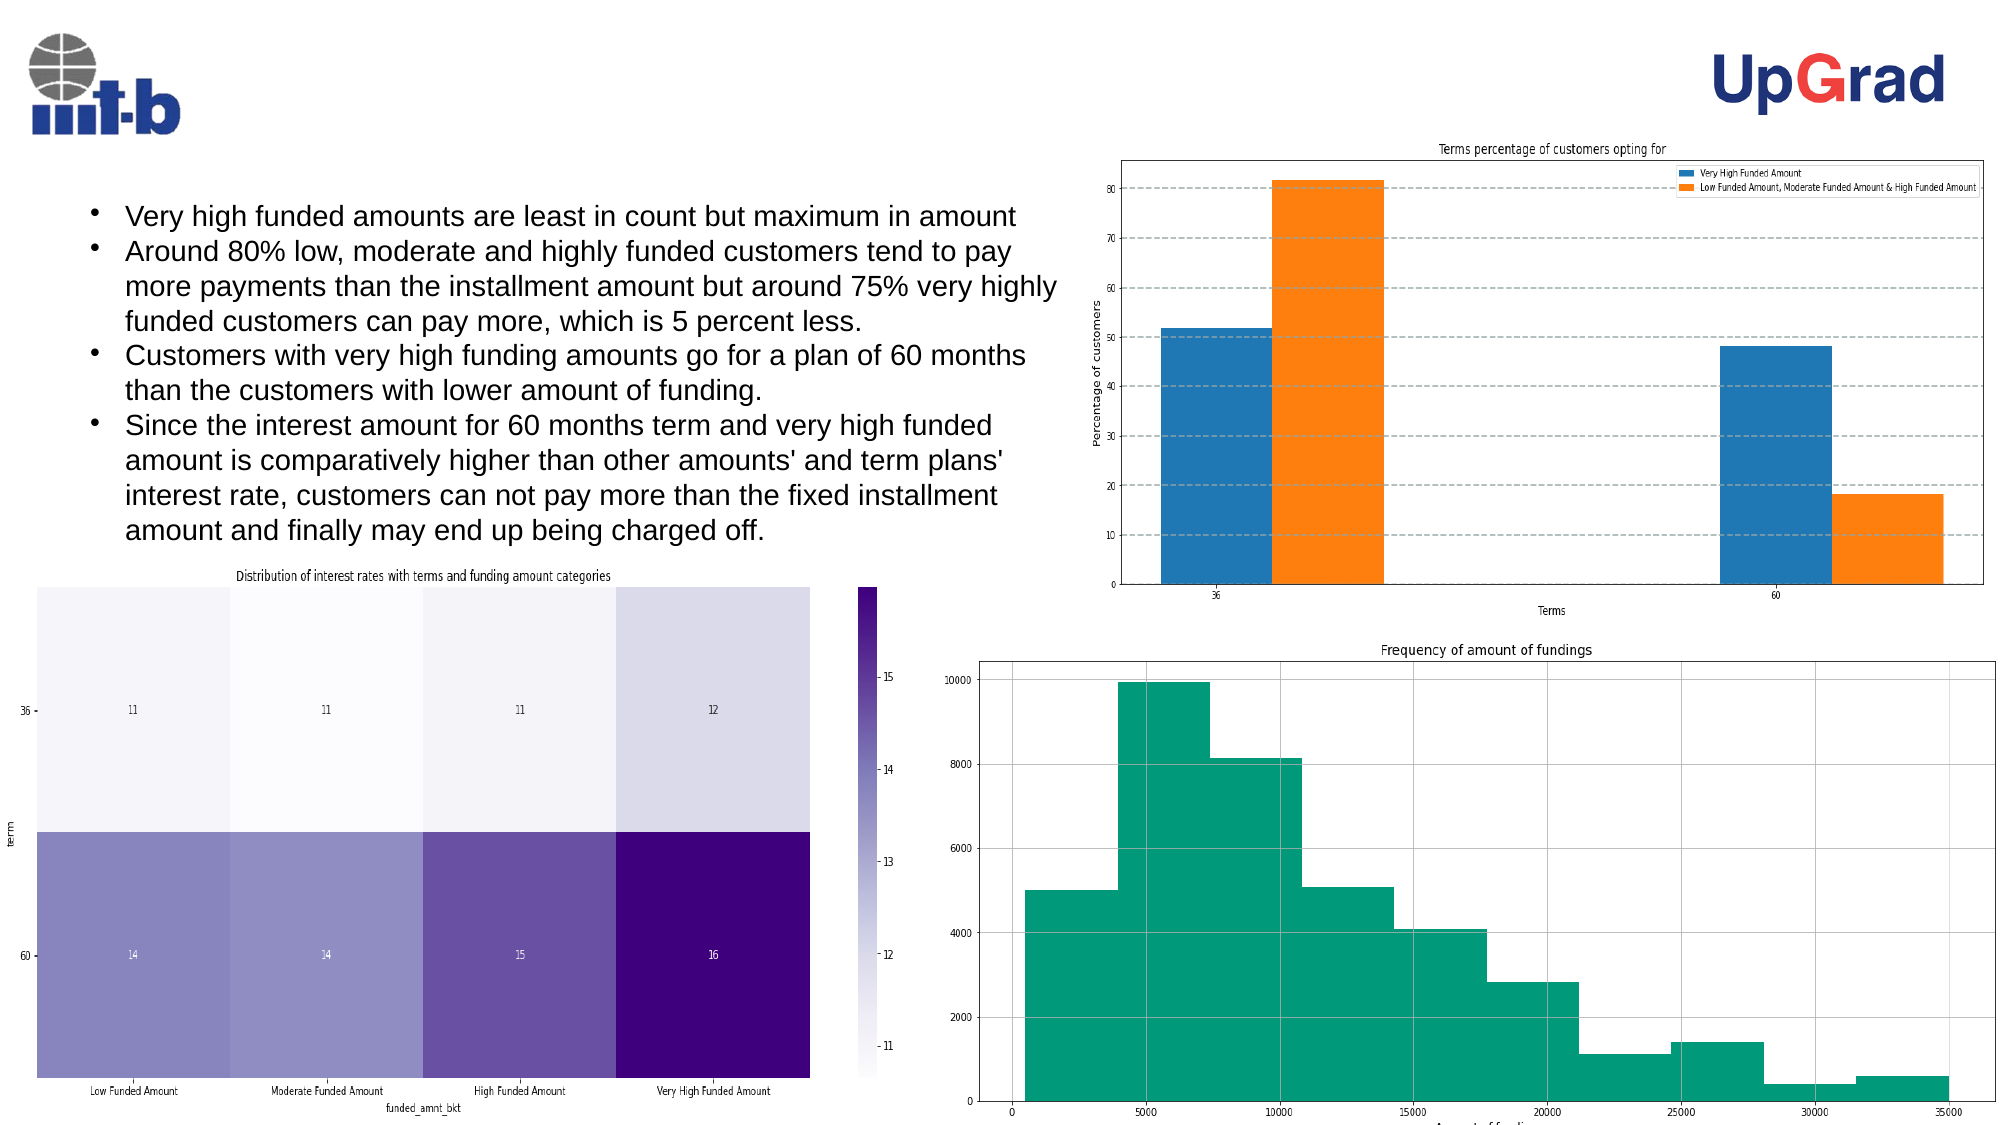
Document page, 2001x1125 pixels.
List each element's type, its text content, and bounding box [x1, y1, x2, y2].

picture [1, 562, 900, 1123]
text_box Very high funded amounts are least in count but maximum in amount Around 80% low, moderate and highly funded customers tend to pay more payments than the installment amount but around 75% very highly funded customers can pay more, which is 5 percent less. Customers with very high funding amounts go for a plan of 60 months than the customers with lower amount of funding. Since the interest amount for 60 months term and very high funded amount is comparatively higher than other amounts' and term plans' interest rate, customers can not pay more than the fixed installment amount and finally may end up being charged off. [75, 189, 1087, 532]
picture [937, 637, 2000, 1125]
picture [1087, 136, 1988, 624]
picture [0, 29, 207, 162]
picture [1714, 53, 1950, 115]
